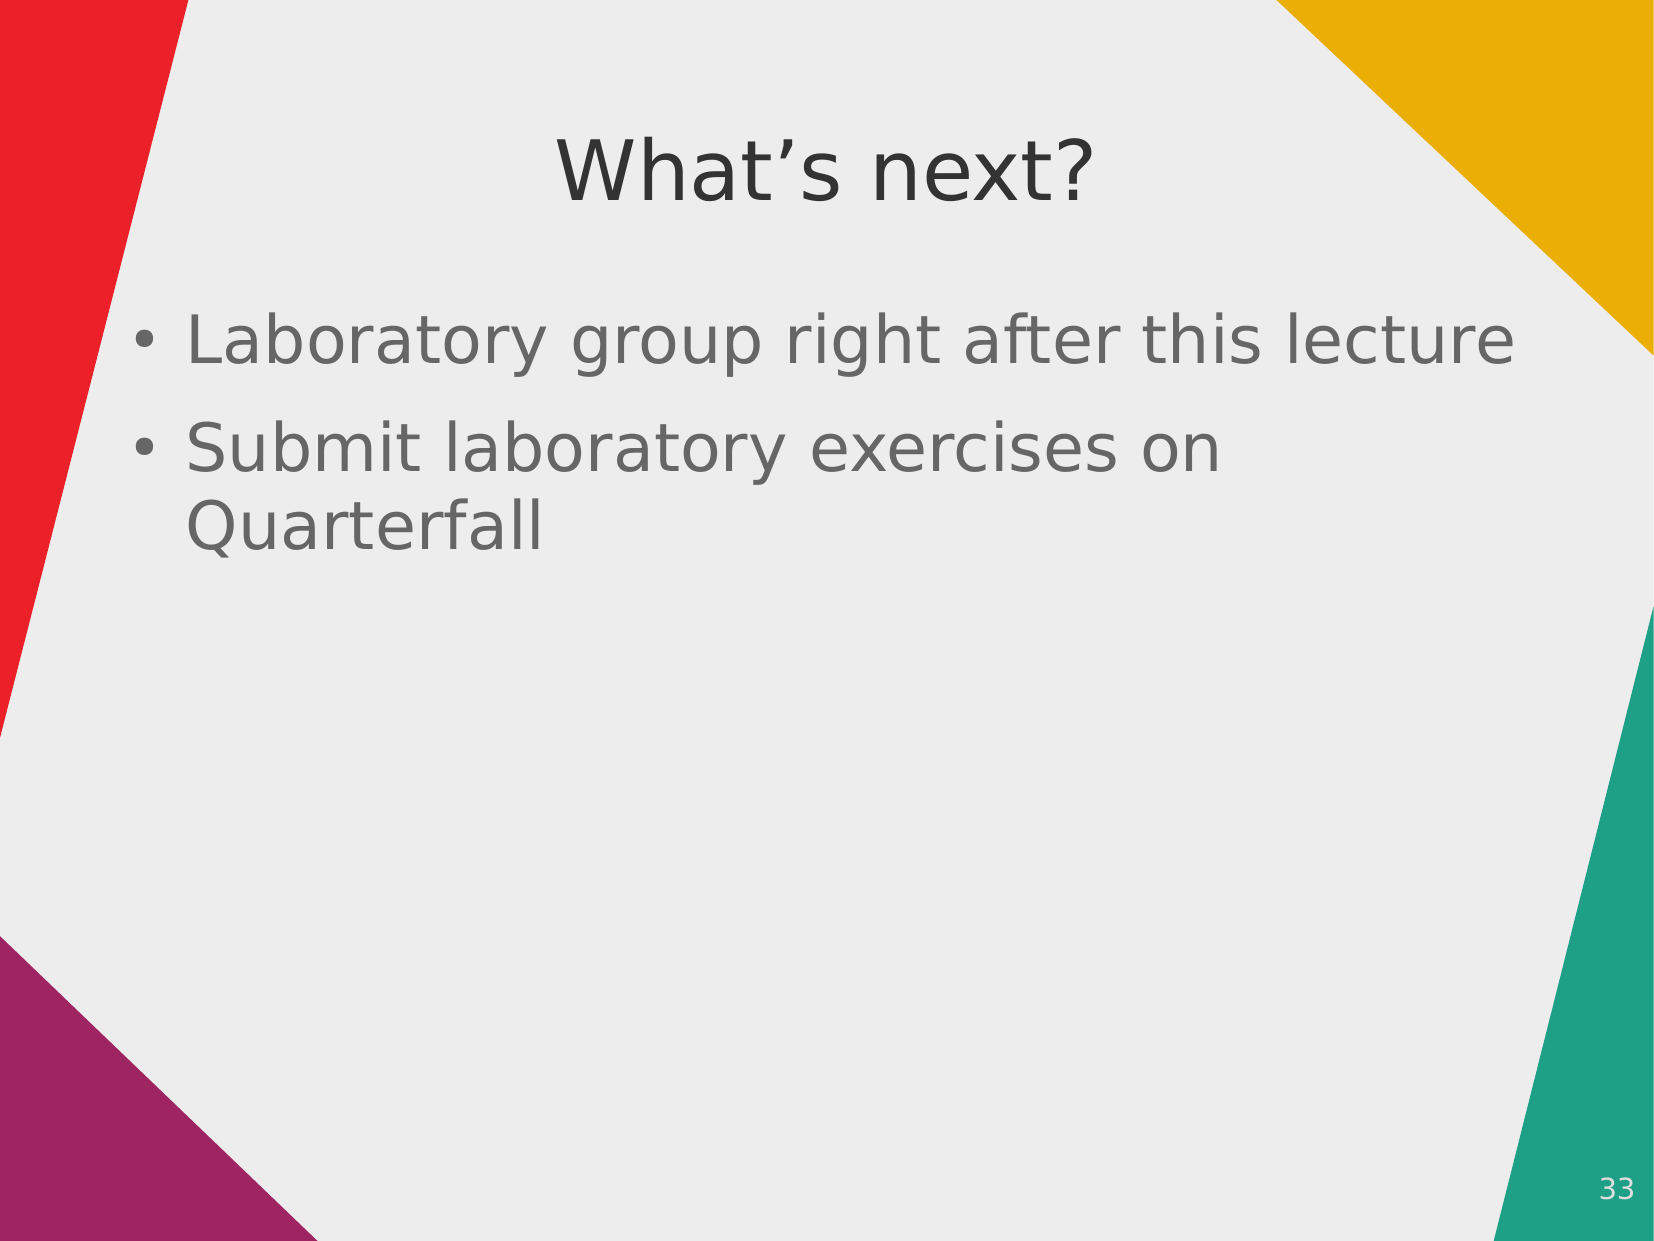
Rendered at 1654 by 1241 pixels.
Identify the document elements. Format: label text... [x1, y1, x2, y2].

list Laboratory group right after this lecture Submit laboratory exercises on Quarterfall [114, 302, 1539, 1033]
title What’s next? [114, 73, 1539, 271]
